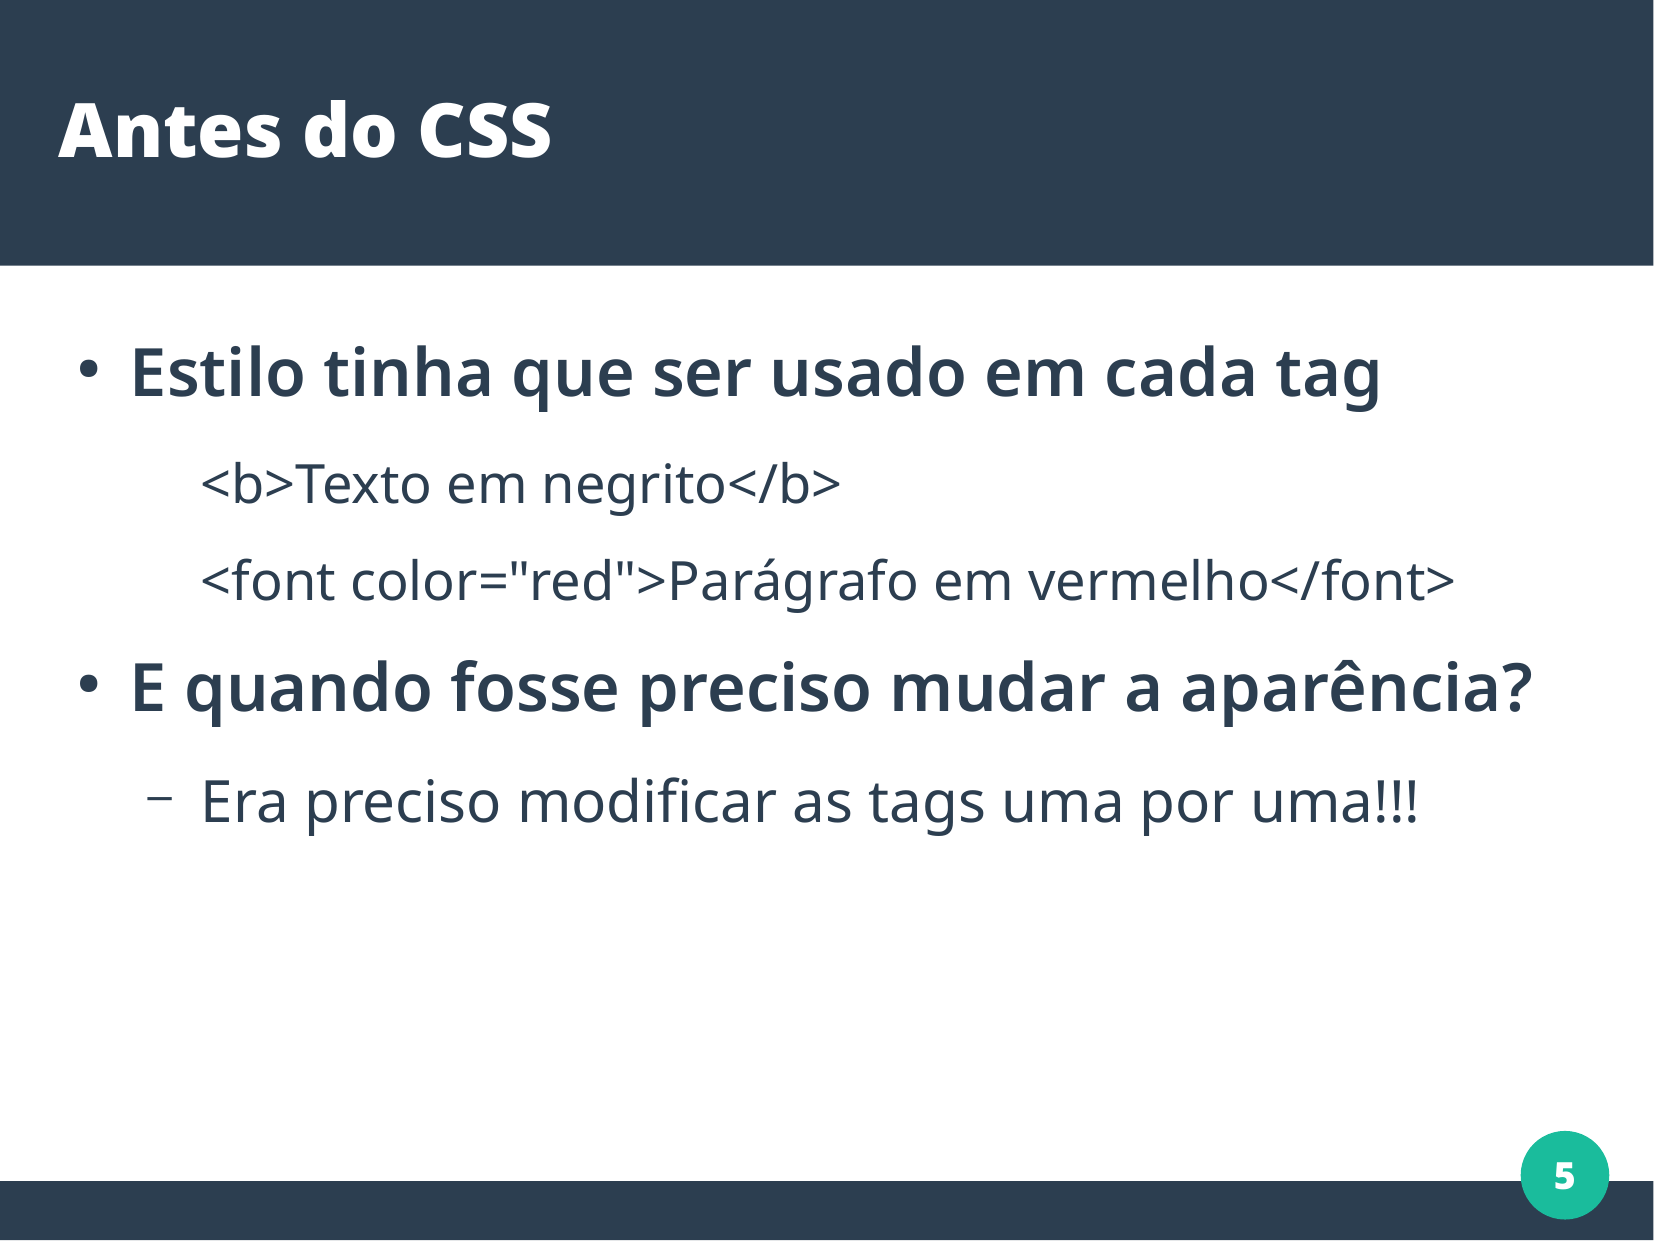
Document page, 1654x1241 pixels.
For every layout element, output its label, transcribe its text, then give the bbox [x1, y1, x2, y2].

title Antes do CSS [59, 49, 1595, 207]
list Estilo tinha que ser usado em cada tag <b>Texto em negrito</b> <font color="red">Parágrafo em vermelho</font> E quando fosse preciso mudar a aparência? Era preciso modificar as tags uma por uma!!! [59, 324, 1595, 1152]
